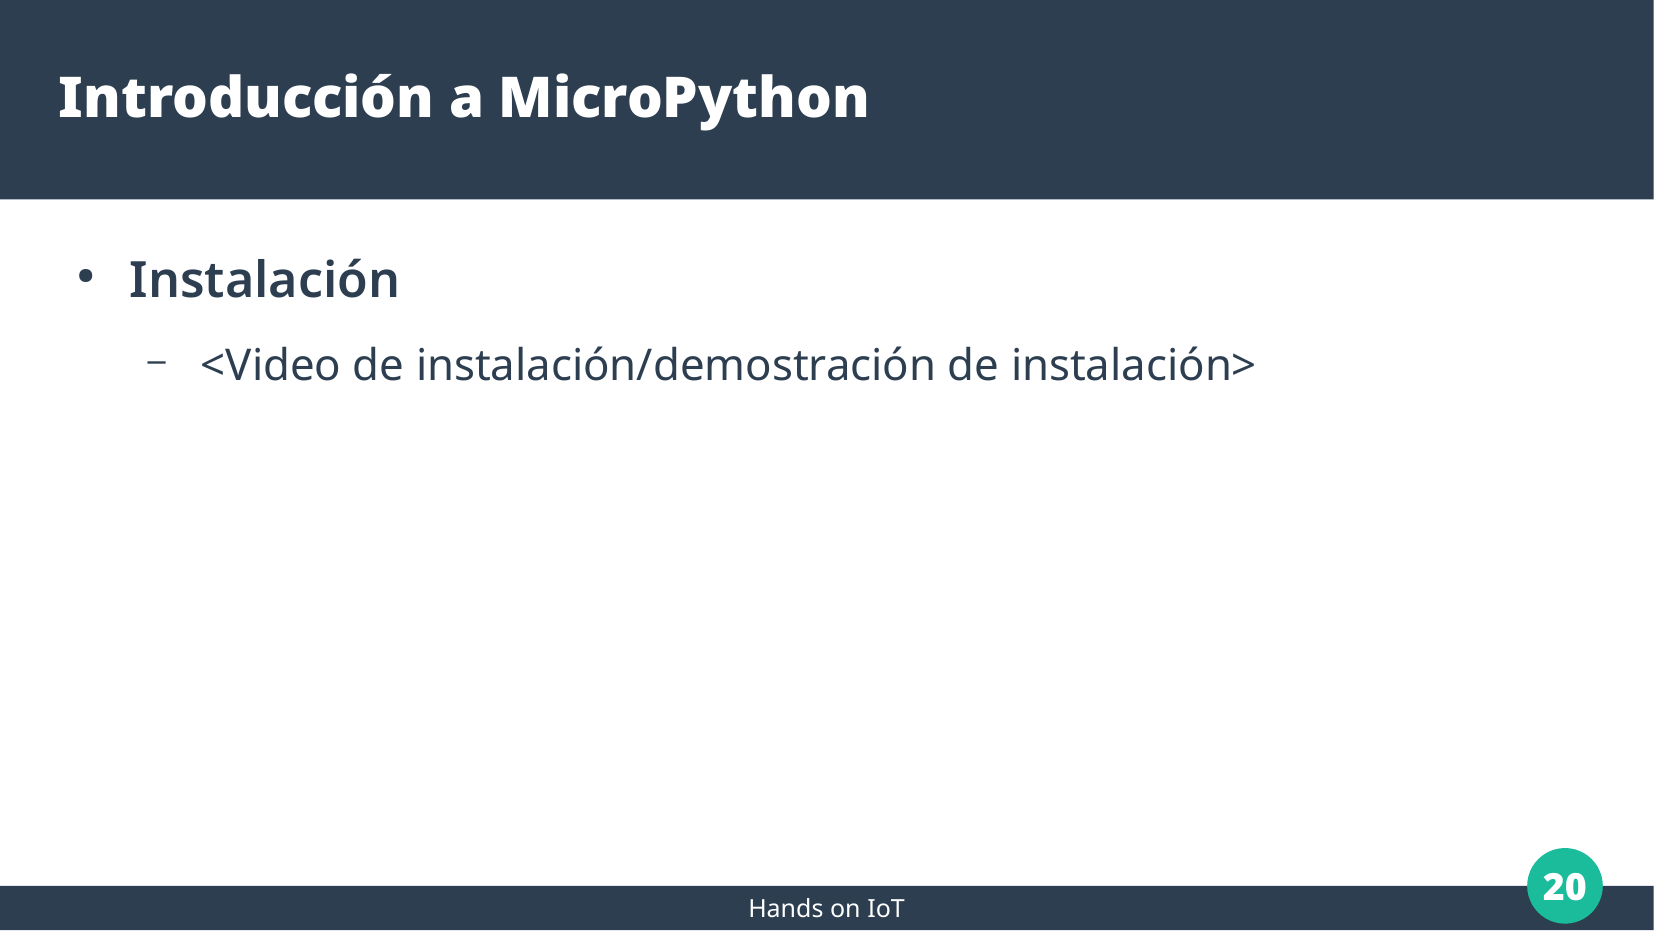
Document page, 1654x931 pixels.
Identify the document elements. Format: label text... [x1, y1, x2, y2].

title Introducción a MicroPython [59, 37, 1595, 155]
list Instalación <Video de instalación/demostración de instalación> [59, 243, 1595, 864]
